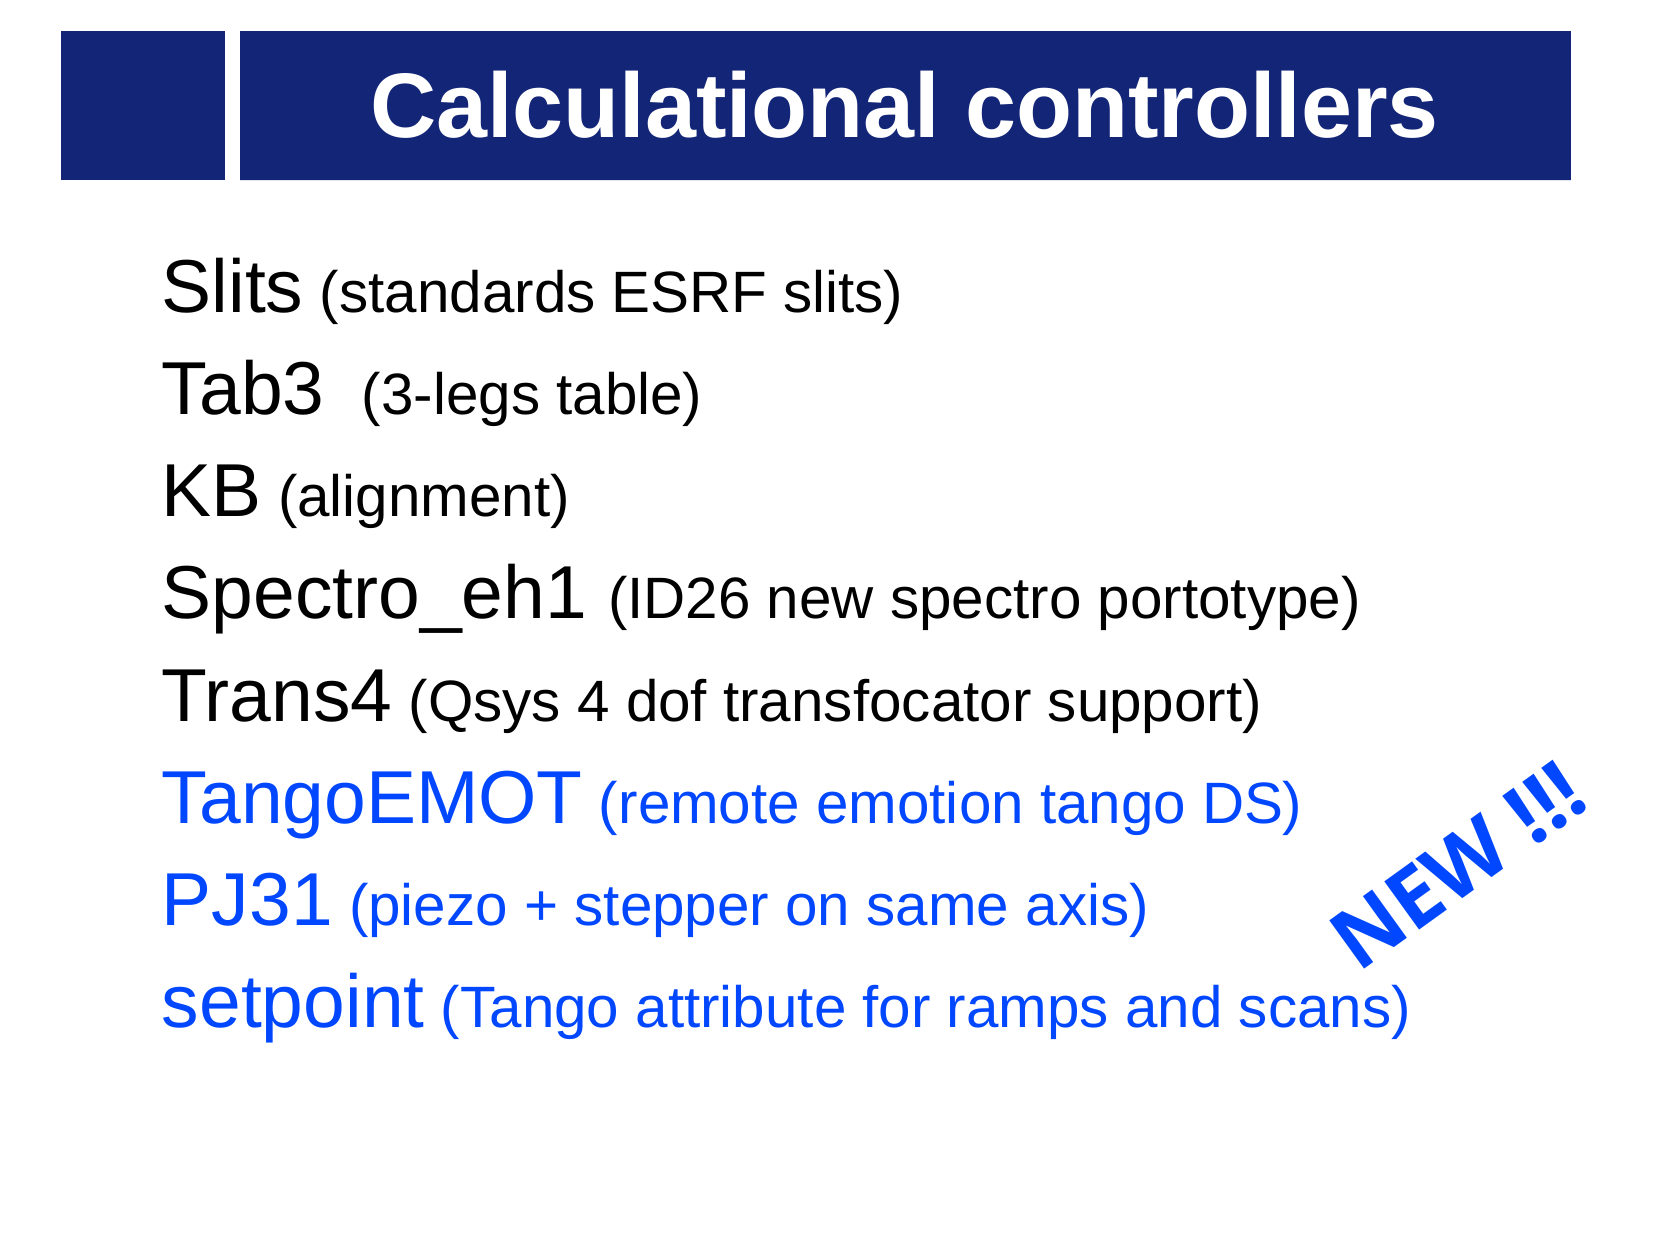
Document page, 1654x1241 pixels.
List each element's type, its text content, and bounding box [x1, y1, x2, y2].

text_box [60, 30, 226, 181]
subtitle Slits (standards ESRF slits) Tab3 (3-legs table) KB (alignment) Spectro_eh1 (ID26 new spectro portotype) Trans4 (Qsys 4 dof transfocator support) TangoEMOT (remote emotion tango DS) PJ31 (piezo + stepper on same axis) setpoint (Tango attribute for ramps and scans) [161, 244, 1486, 1137]
text_box NEW !!! [1290, 676, 1654, 1004]
title Calculational controllers [240, 31, 1571, 181]
